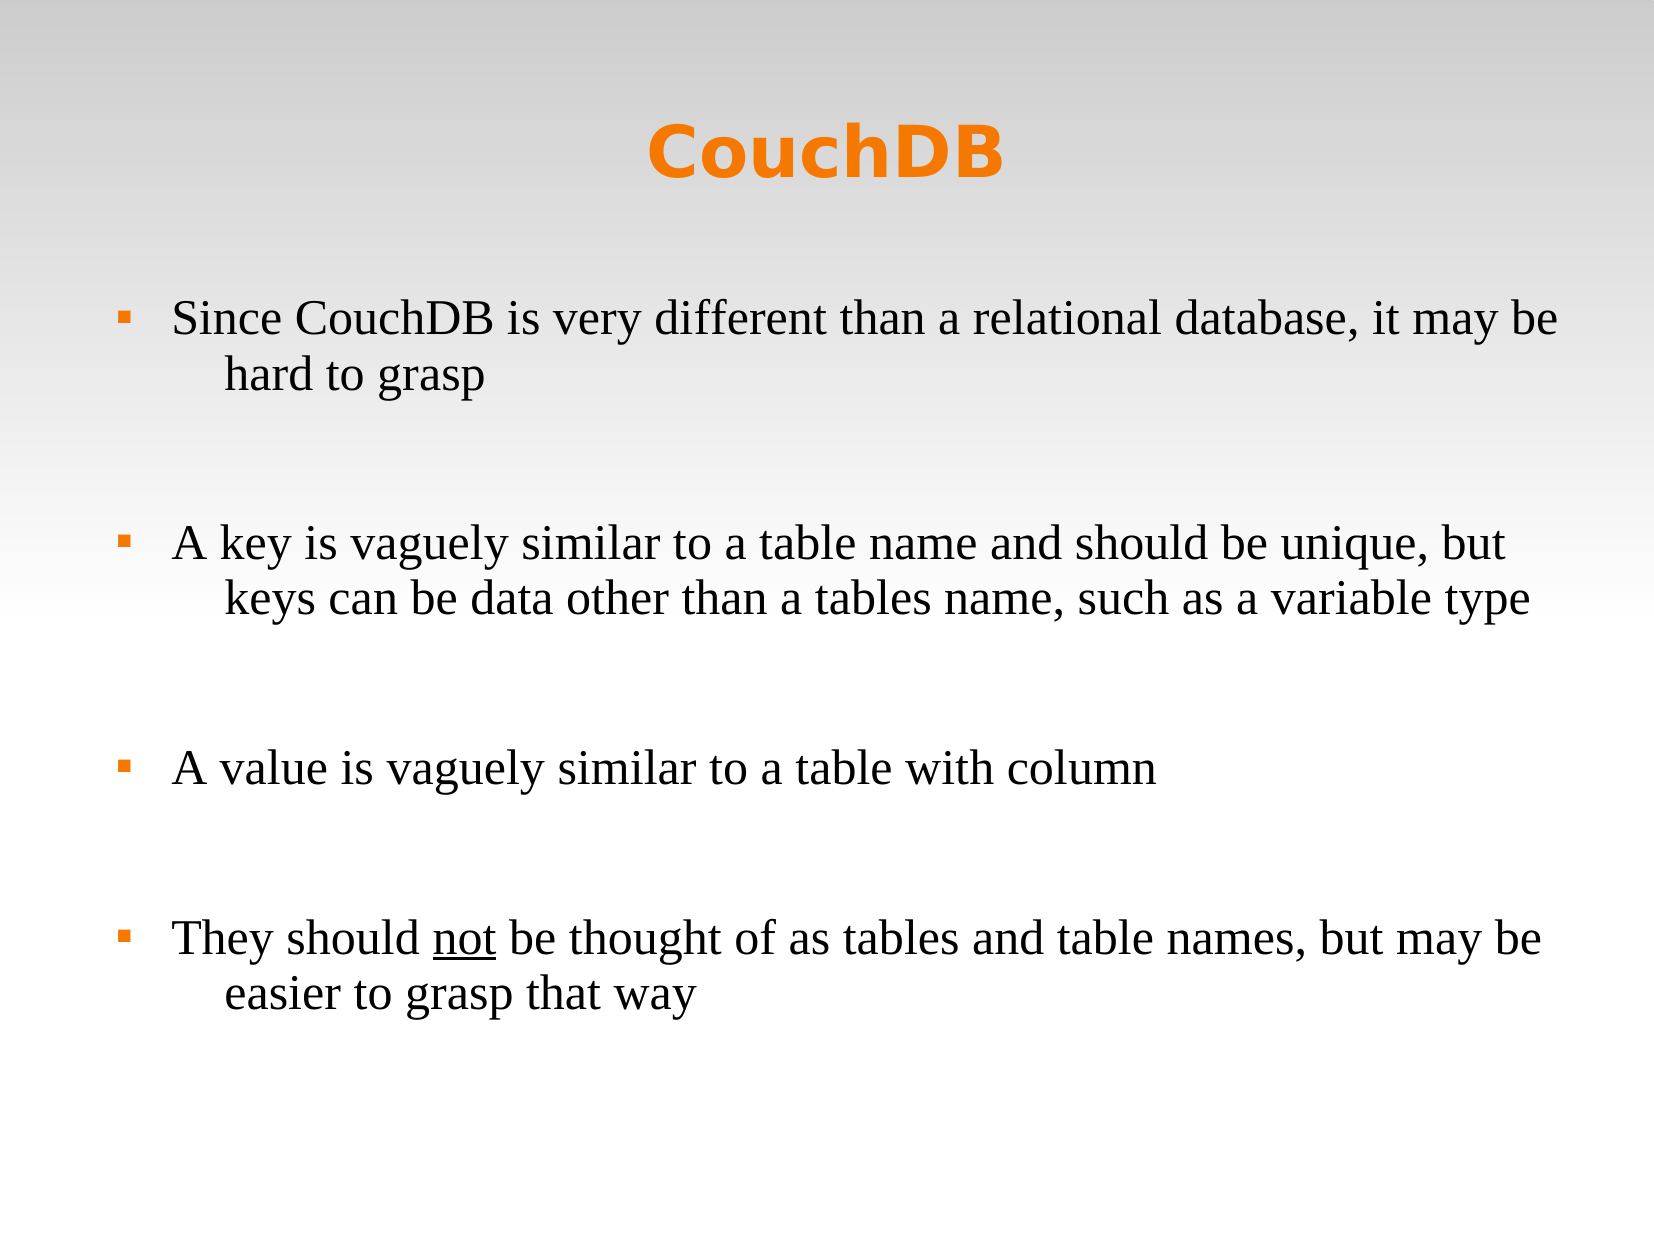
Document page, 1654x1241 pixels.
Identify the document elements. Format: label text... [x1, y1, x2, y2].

title CouchDB [82, 49, 1571, 257]
list Since CouchDB is very different than a relational database, it may be hard to grasp A key is vaguely similar to a table name and should be unique, but keys can be data other than a tables name, such as a variable type A value is vaguely similar to a table with column They should not be thought of as tables and table names, but may be easier to grasp that way [82, 290, 1571, 1109]
